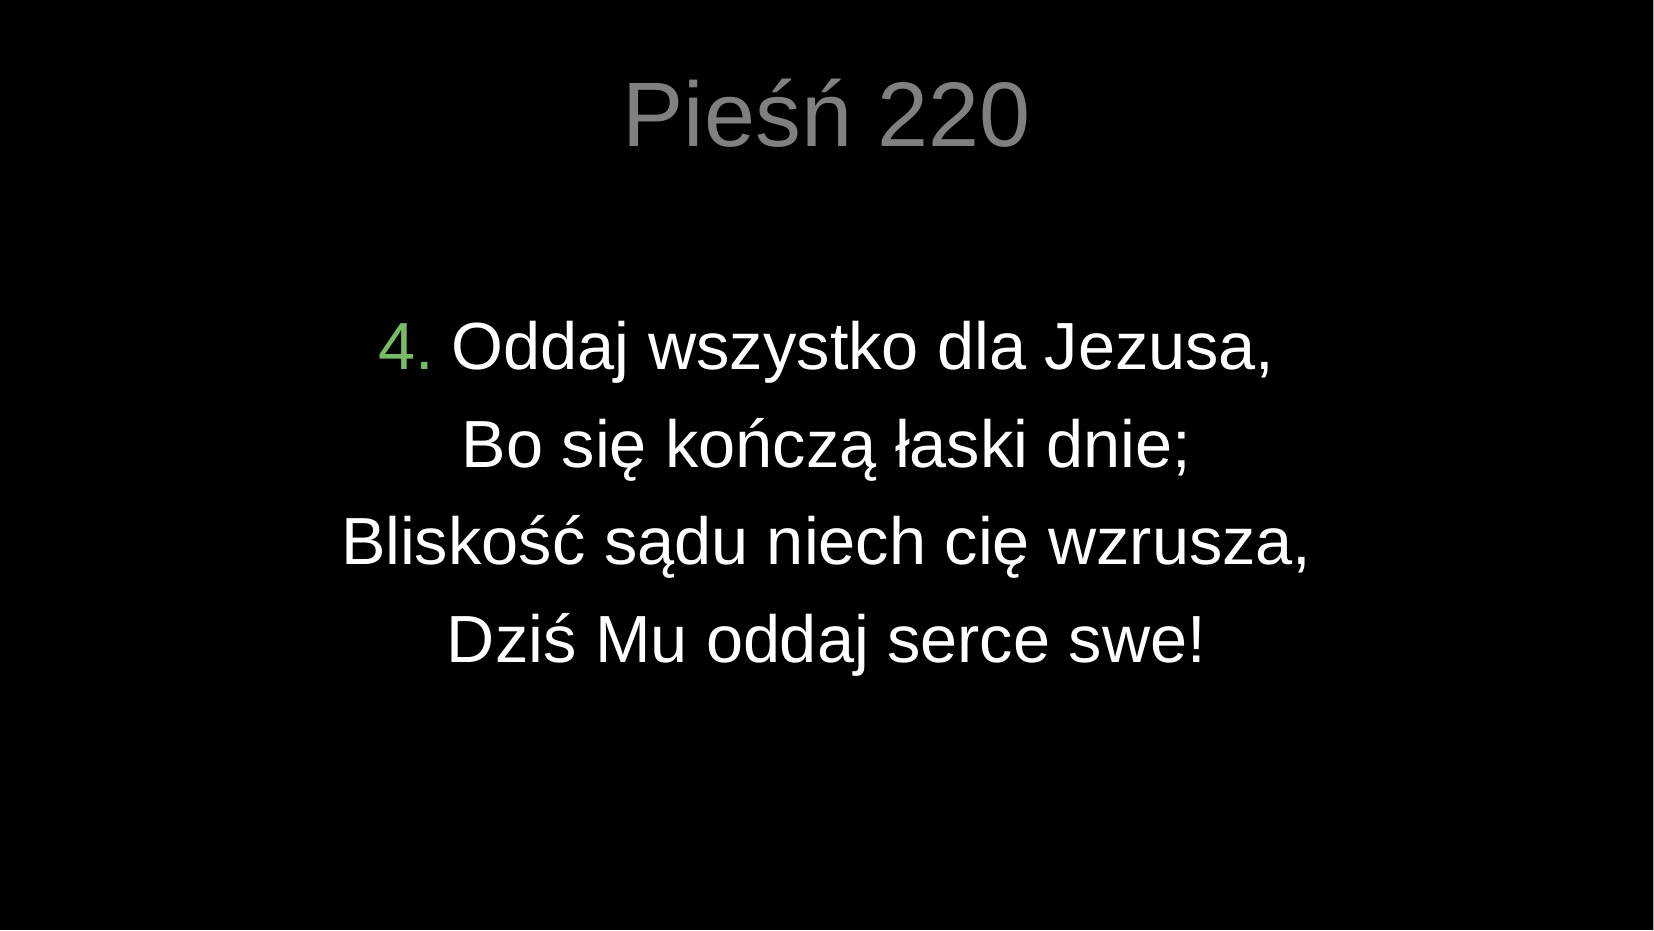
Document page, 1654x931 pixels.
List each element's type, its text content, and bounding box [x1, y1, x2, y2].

title Pieśń 220 [82, 37, 1571, 193]
subtitle 4. Oddaj wszystko dla Jezusa, Bo się kończą łaski dnie; Bliskość sądu niech cię wzrusza, Dziś Mu oddaj serce swe! [82, 217, 1571, 757]
